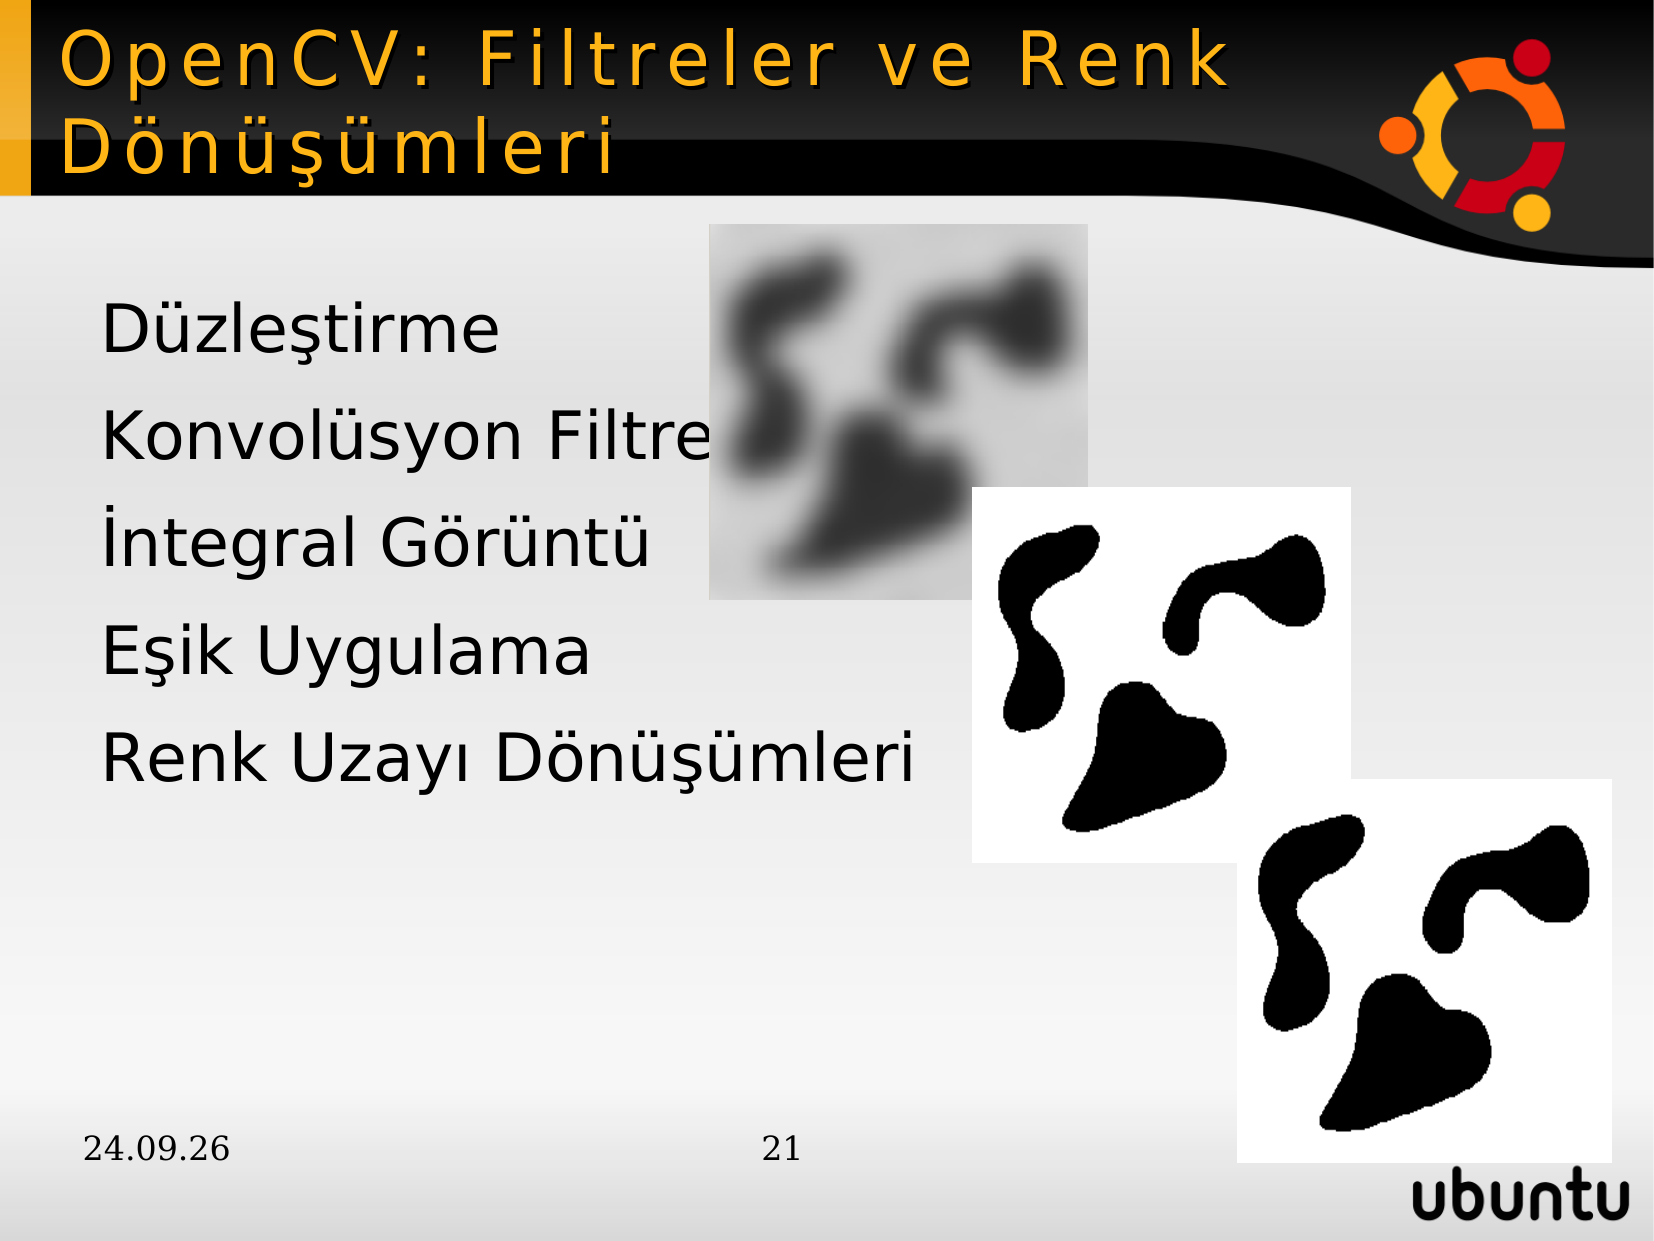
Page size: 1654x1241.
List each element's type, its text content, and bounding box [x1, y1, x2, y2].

picture [0, 0, 1654, 1241]
title OpenCV: Filtreler ve Renk Dönüşümleri [59, 16, 1270, 191]
list Düzleştirme Konvolüsyon Filtreleri İntegral Görüntü Eşik Uygulama Renk Uzayı Dönüşümleri [82, 290, 809, 1109]
